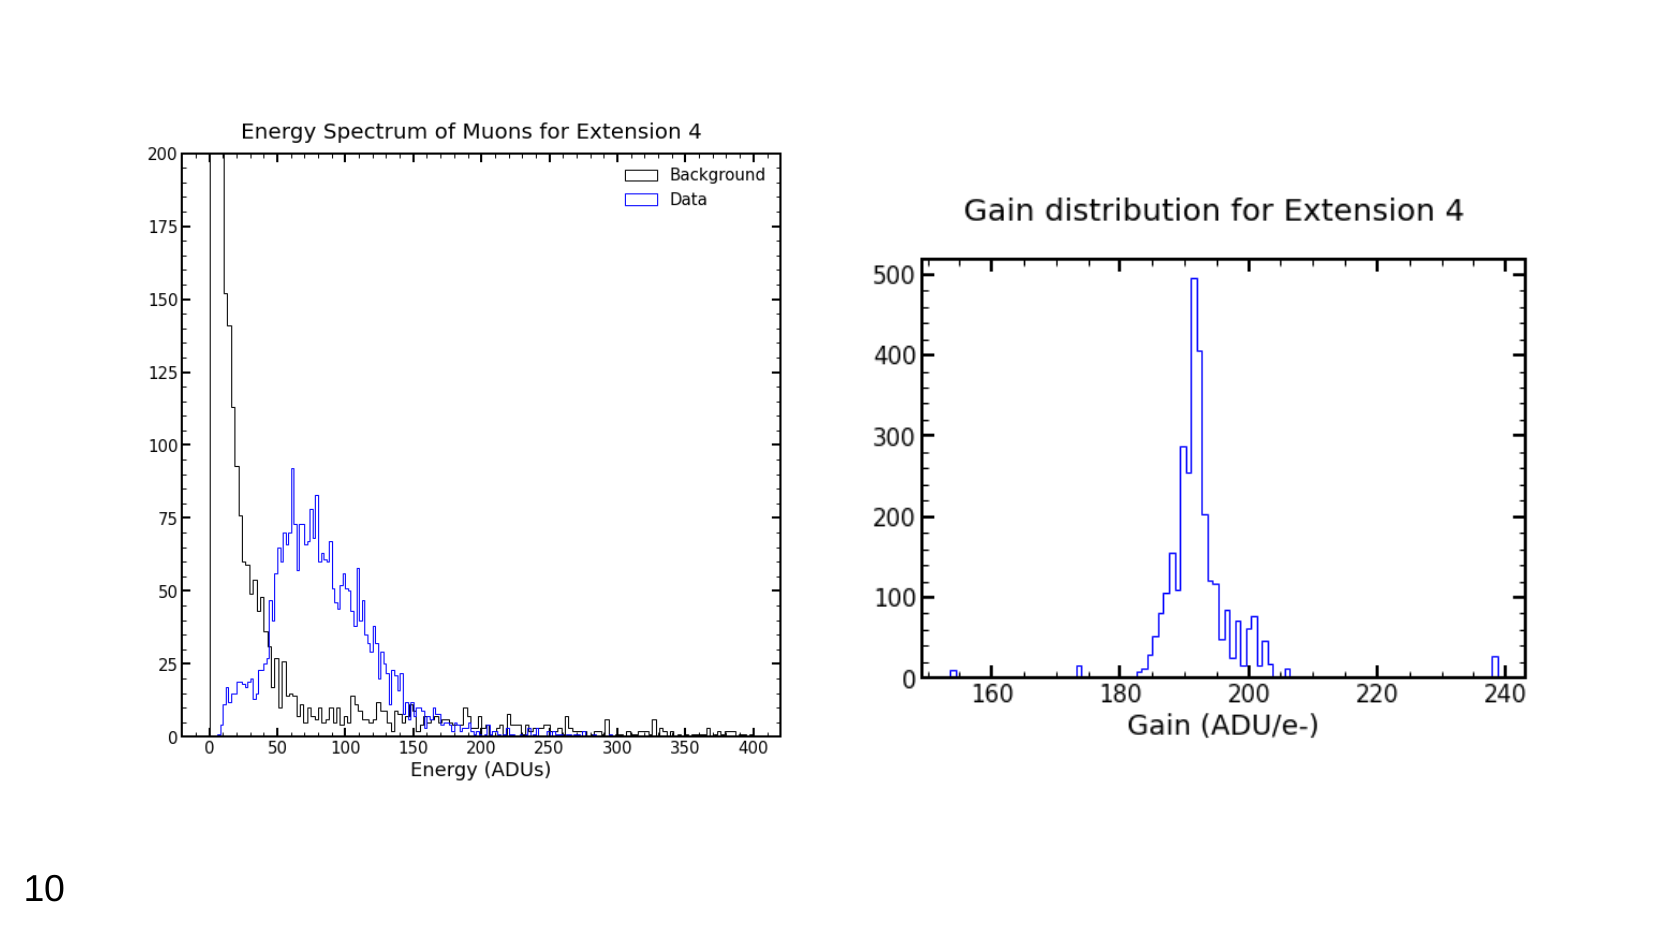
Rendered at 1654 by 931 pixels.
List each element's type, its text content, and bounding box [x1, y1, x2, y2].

text_box <number> [8, 860, 638, 931]
picture [140, 115, 788, 788]
picture [862, 187, 1538, 752]
